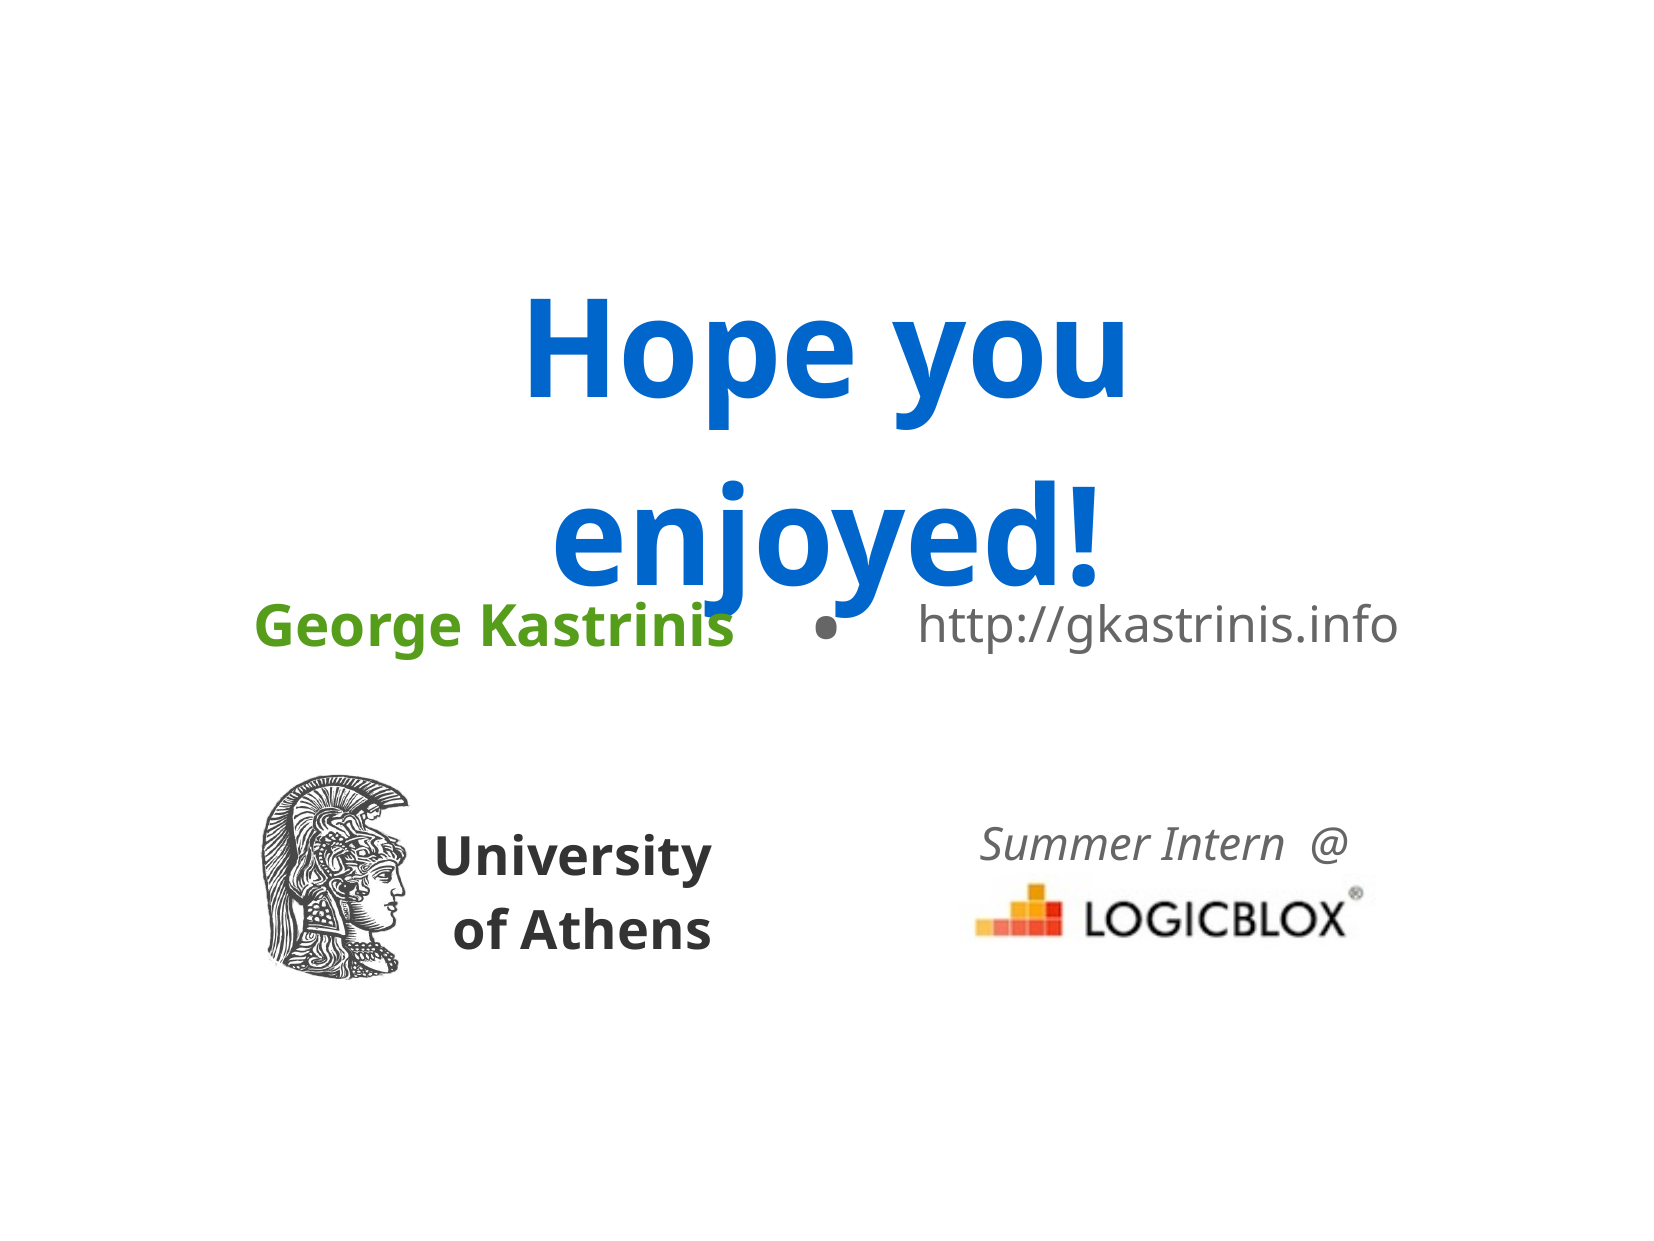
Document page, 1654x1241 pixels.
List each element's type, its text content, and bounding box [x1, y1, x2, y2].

text_box Hope you enjoyed! [251, 361, 1402, 516]
text_box Summer Intern @ [964, 804, 1370, 872]
picture [255, 771, 413, 985]
picture [959, 873, 1376, 957]
text_box • [238, 567, 1415, 667]
text_box University of Athens [419, 809, 720, 947]
